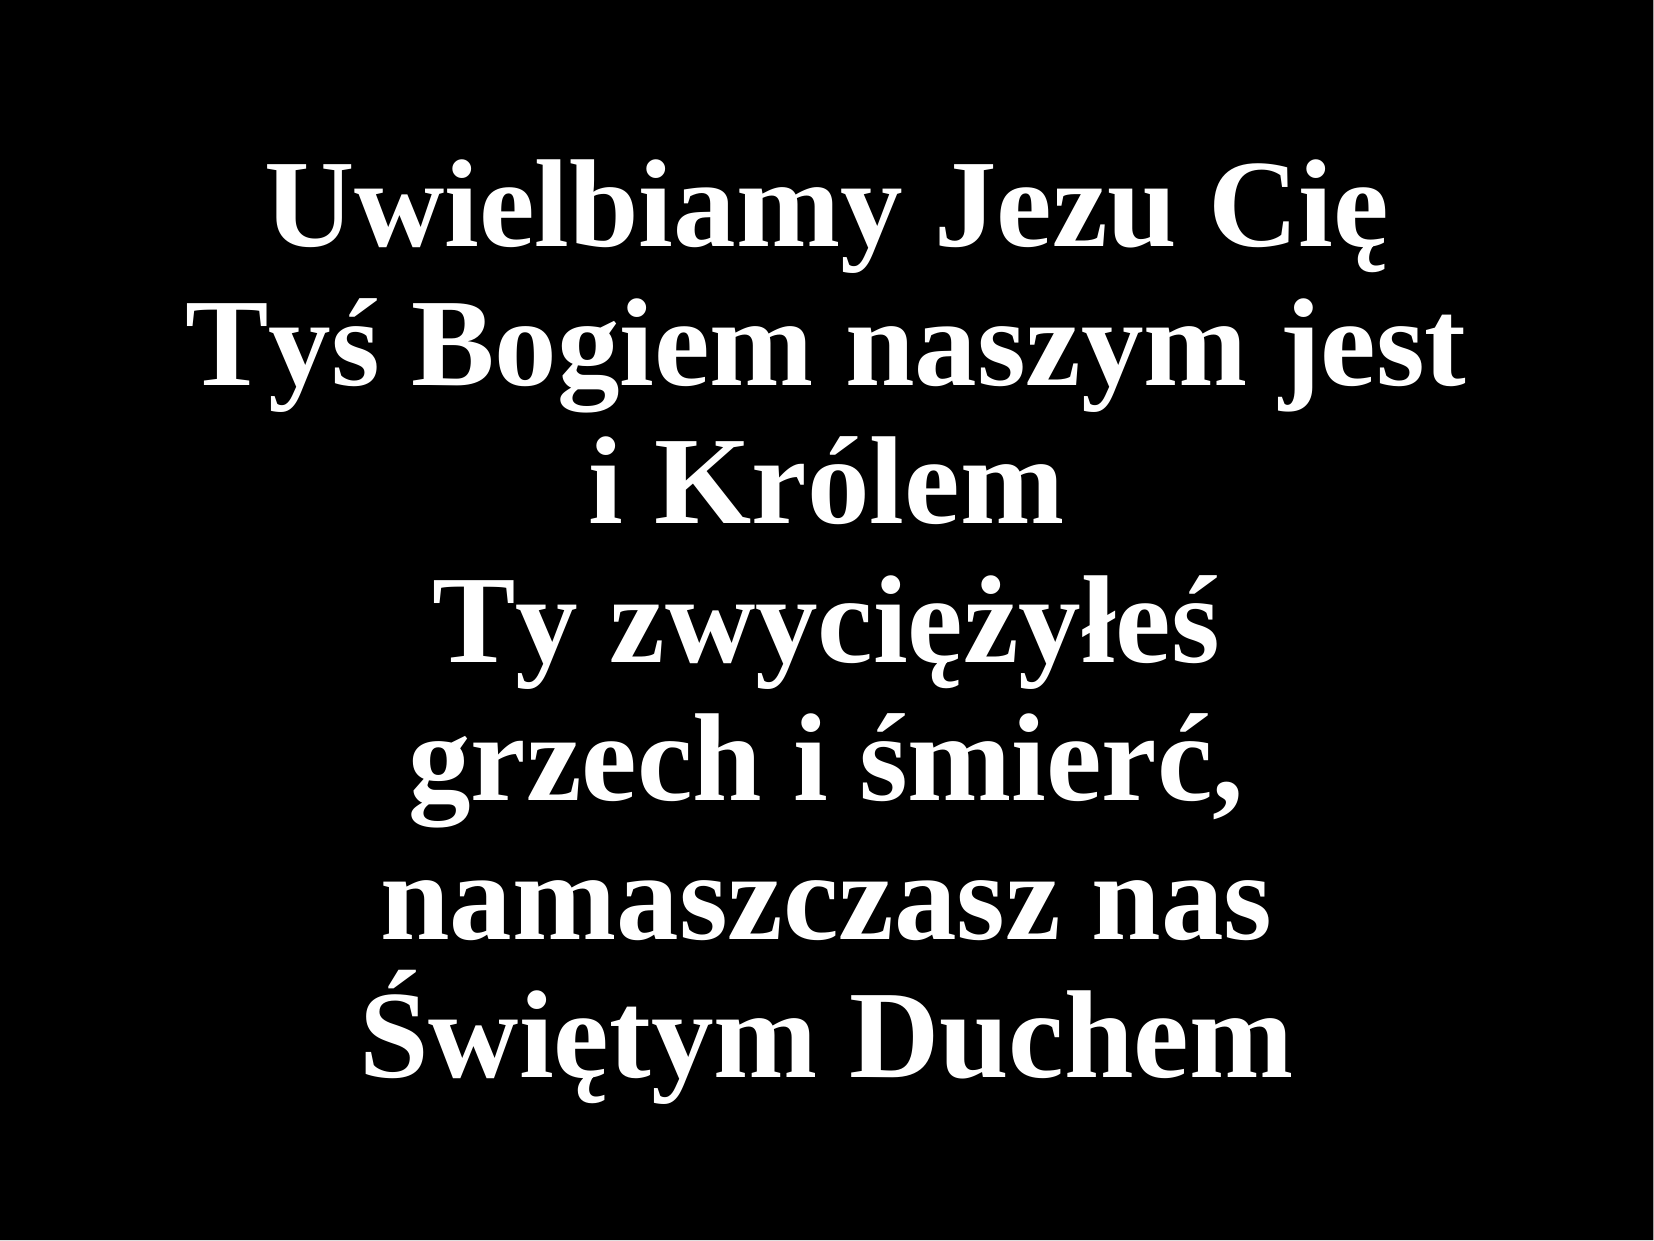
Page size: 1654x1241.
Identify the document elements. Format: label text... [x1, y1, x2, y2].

title Uwielbiamy Jezu Cię Tyś Bogiem naszym jest i Królem Ty zwyciężyłeś grzech i śmierć, namaszczasz nas Świętym Duchem [0, 0, 1654, 1241]
